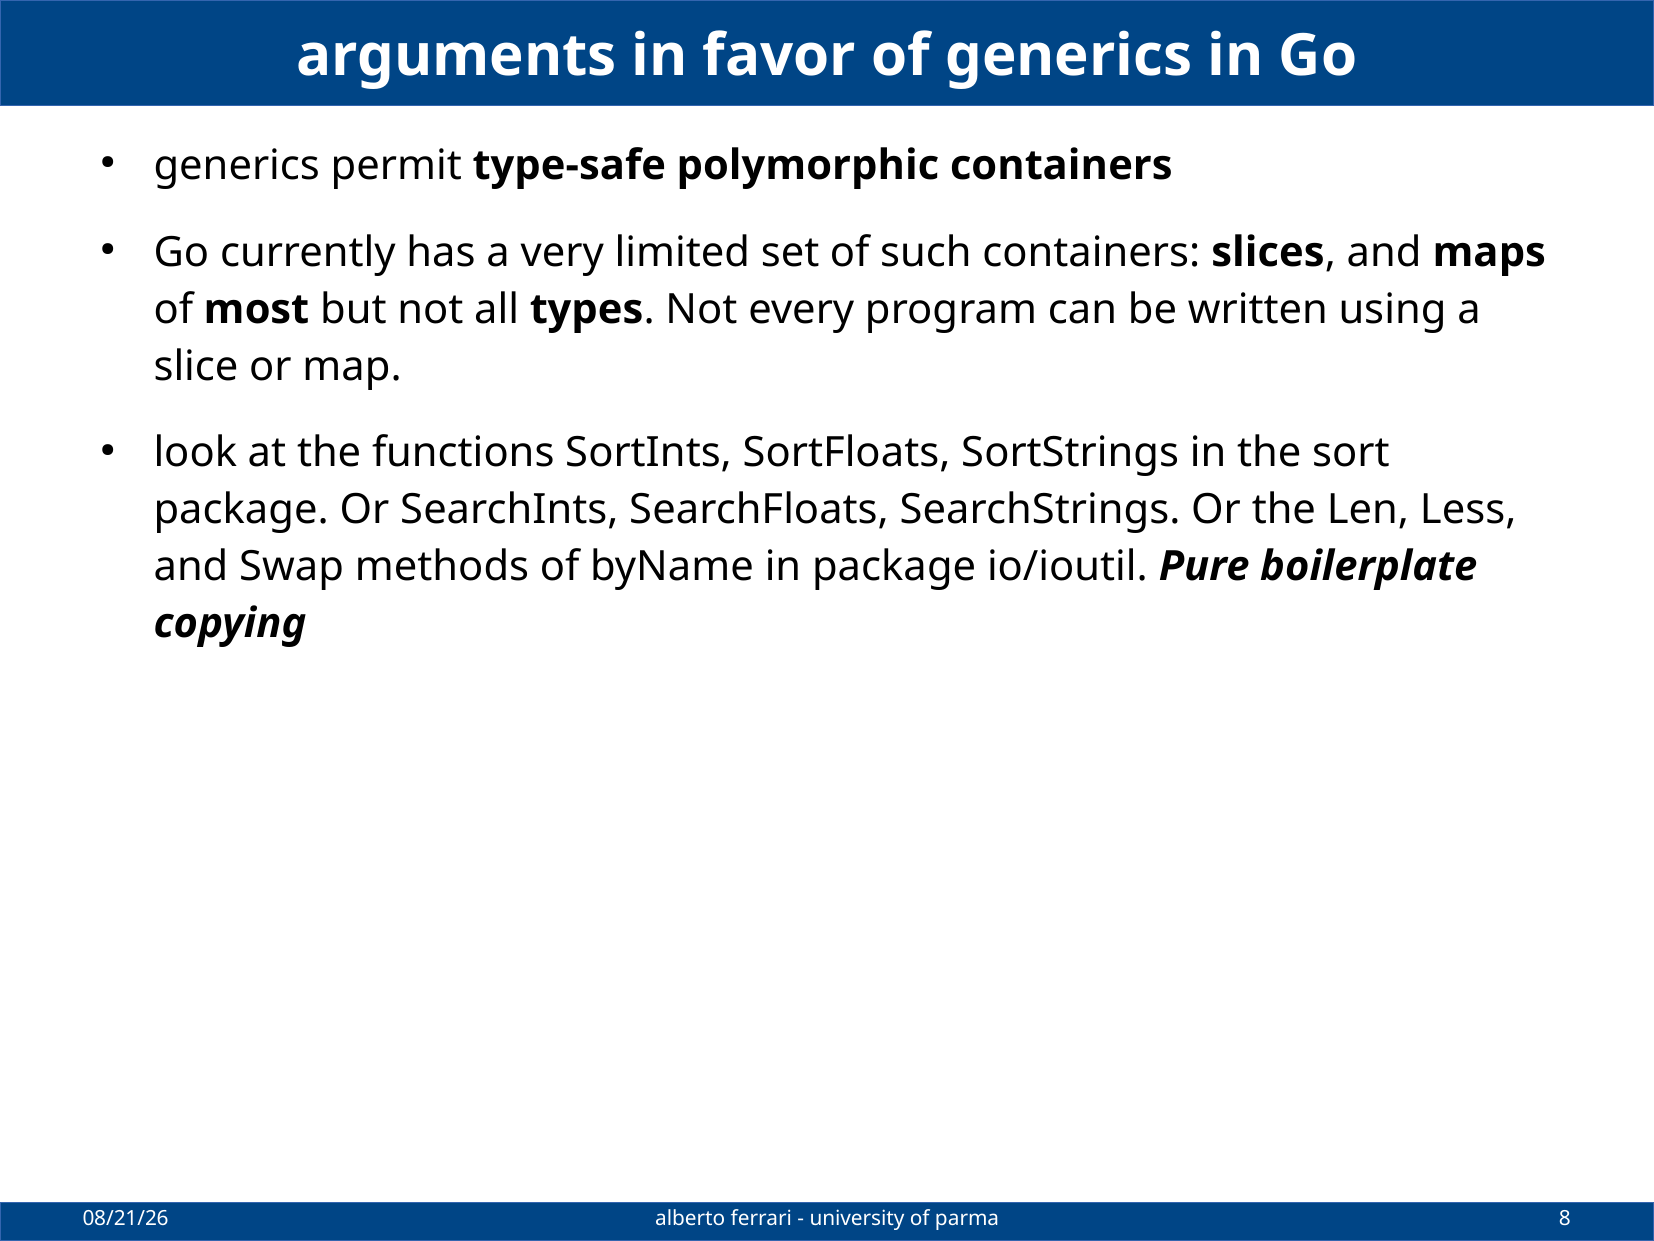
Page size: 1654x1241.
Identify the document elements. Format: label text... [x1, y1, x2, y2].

list generics permit type-safe polymorphic containers Go currently has a very limited set of such containers: slices, and maps of most but not all types. Not every program can be written using a slice or map. look at the functions SortInts, SortFloats, SortStrings in the sort package. Or SearchInts, SearchFloats, SearchStrings. Or the Len, Less, and Swap methods of byName in package io/ioutil. Pure boilerplate copying [82, 135, 1571, 855]
title arguments in favor of generics in Go [0, 0, 1654, 106]
